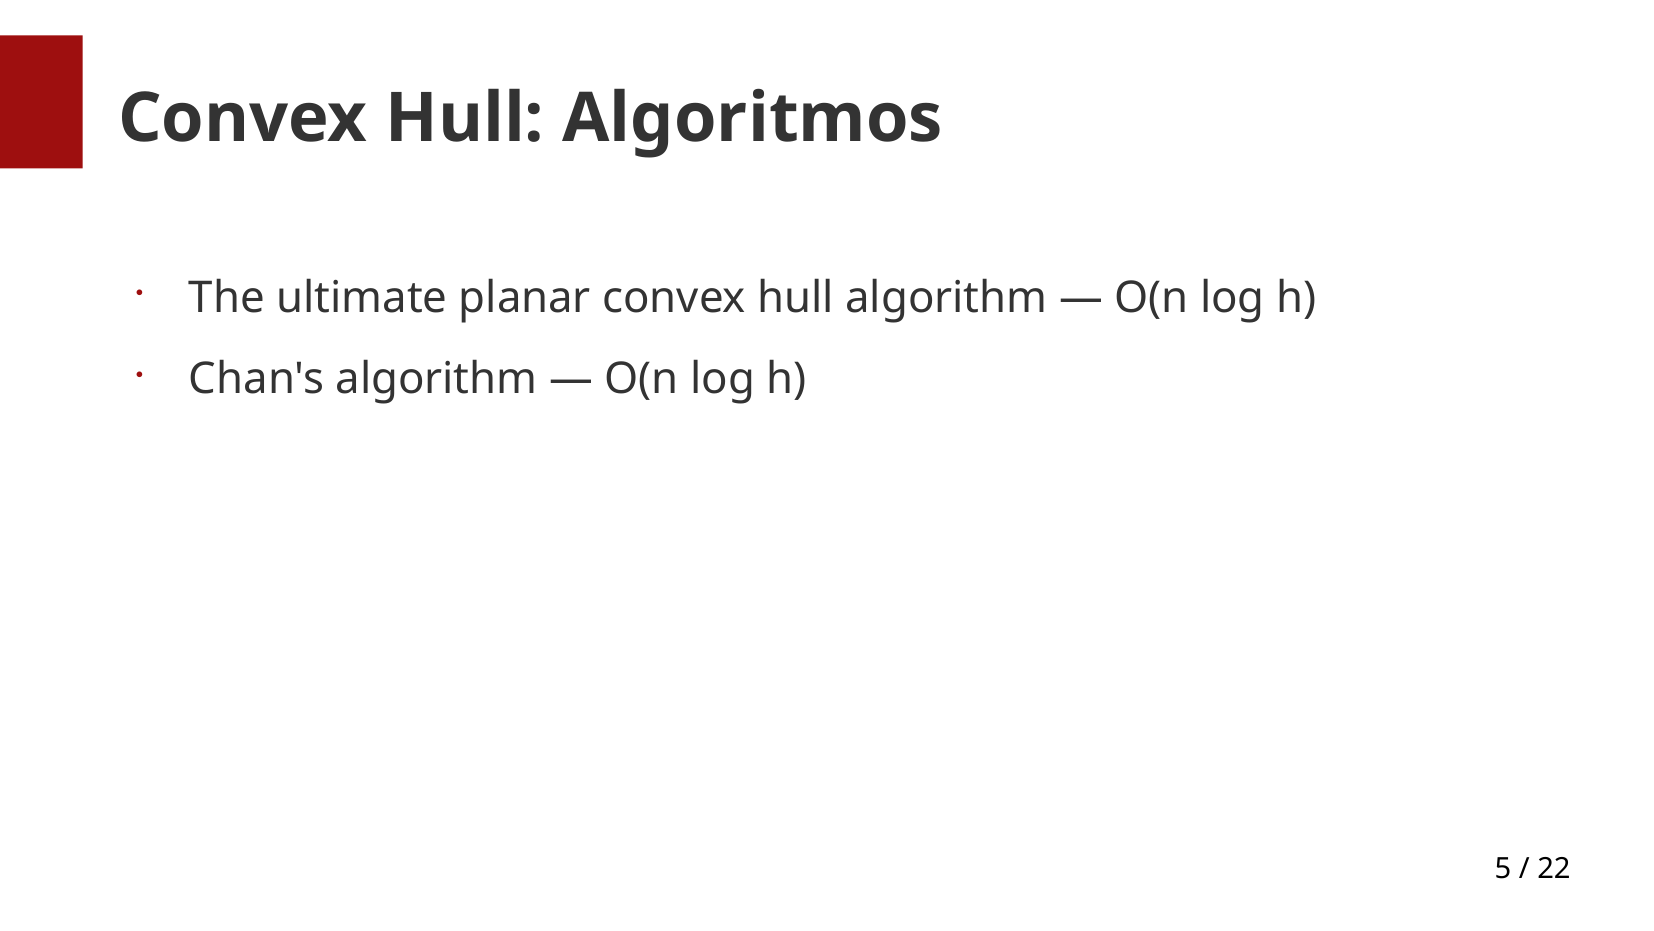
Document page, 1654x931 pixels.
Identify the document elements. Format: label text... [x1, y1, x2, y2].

list The ultimate planar convex hull algorithm — O(n log h) Chan's algorithm — O(n log h) [118, 265, 1536, 806]
title Convex Hull: Algoritmos [118, 37, 1571, 193]
